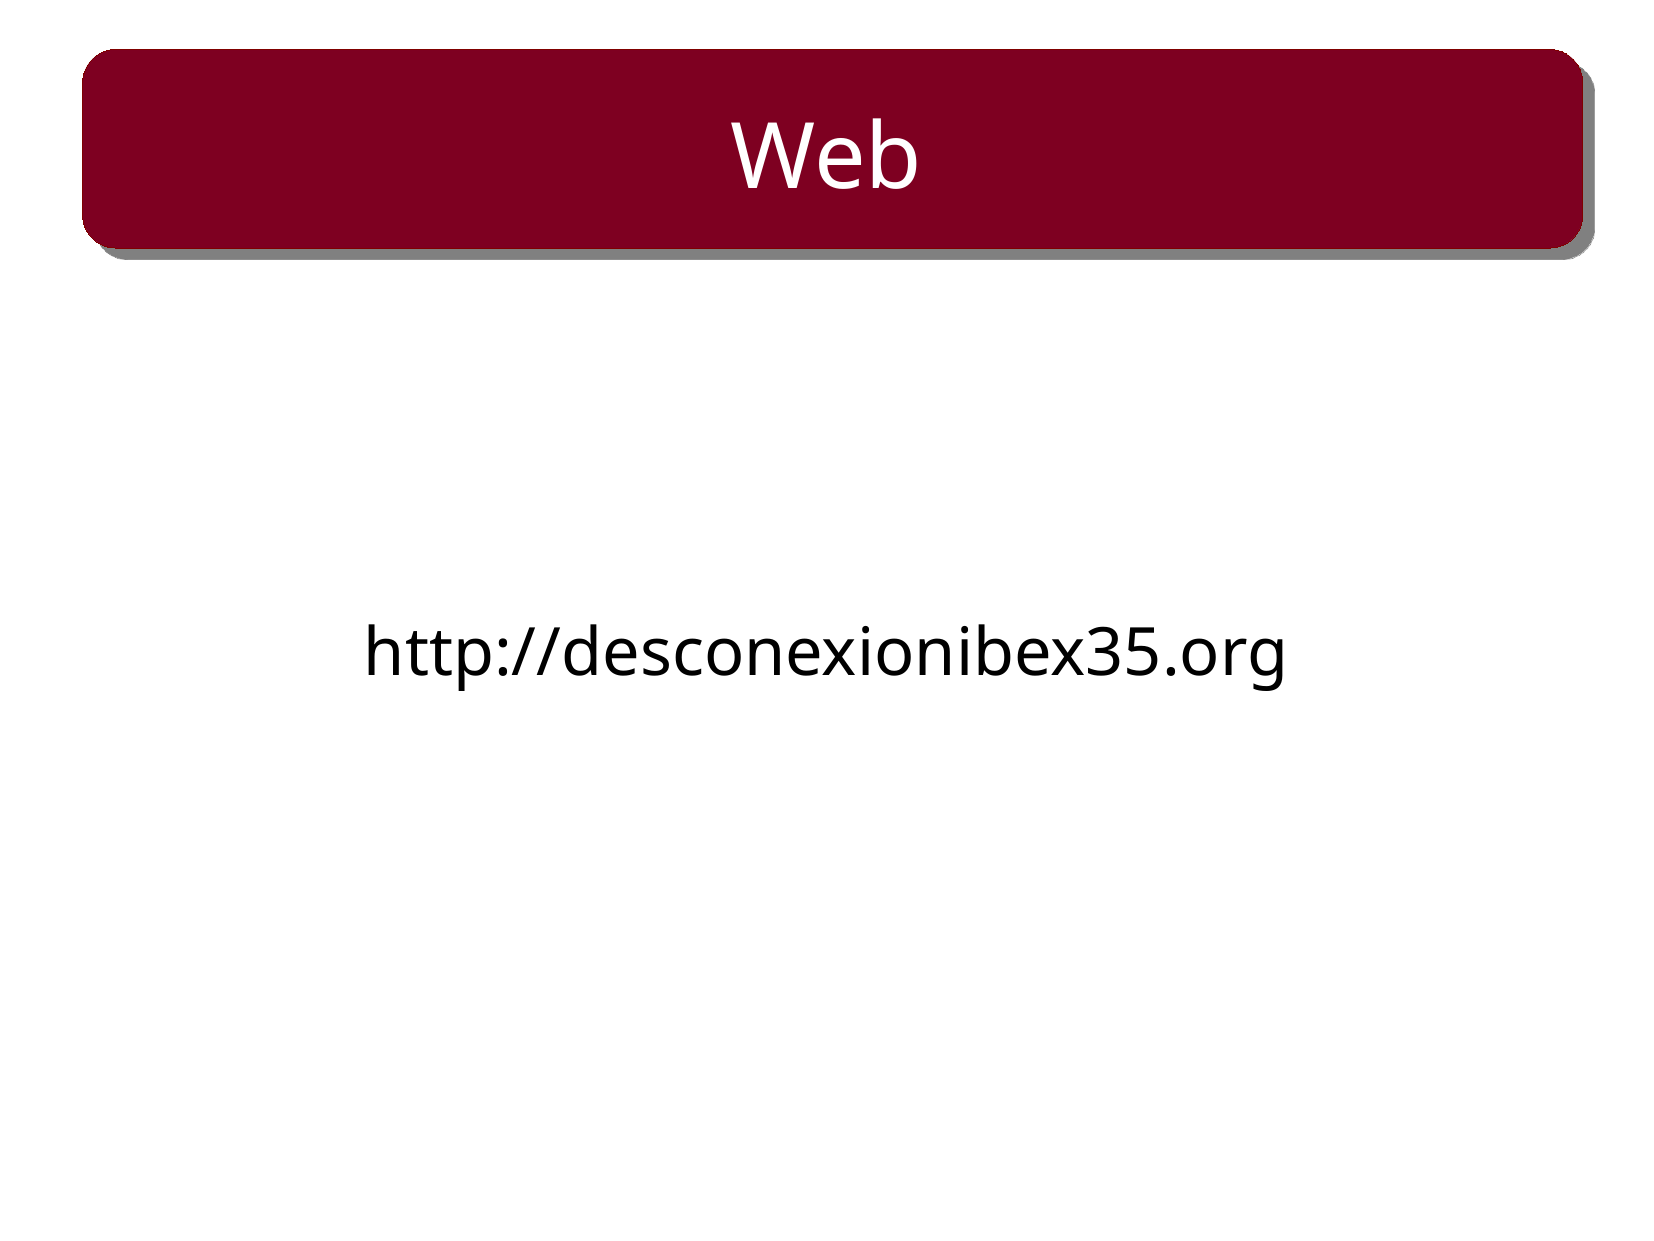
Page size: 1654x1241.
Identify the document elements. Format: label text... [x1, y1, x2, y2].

title Web [82, 49, 1571, 257]
subtitle http://desconexionibex35.org [82, 290, 1571, 1010]
